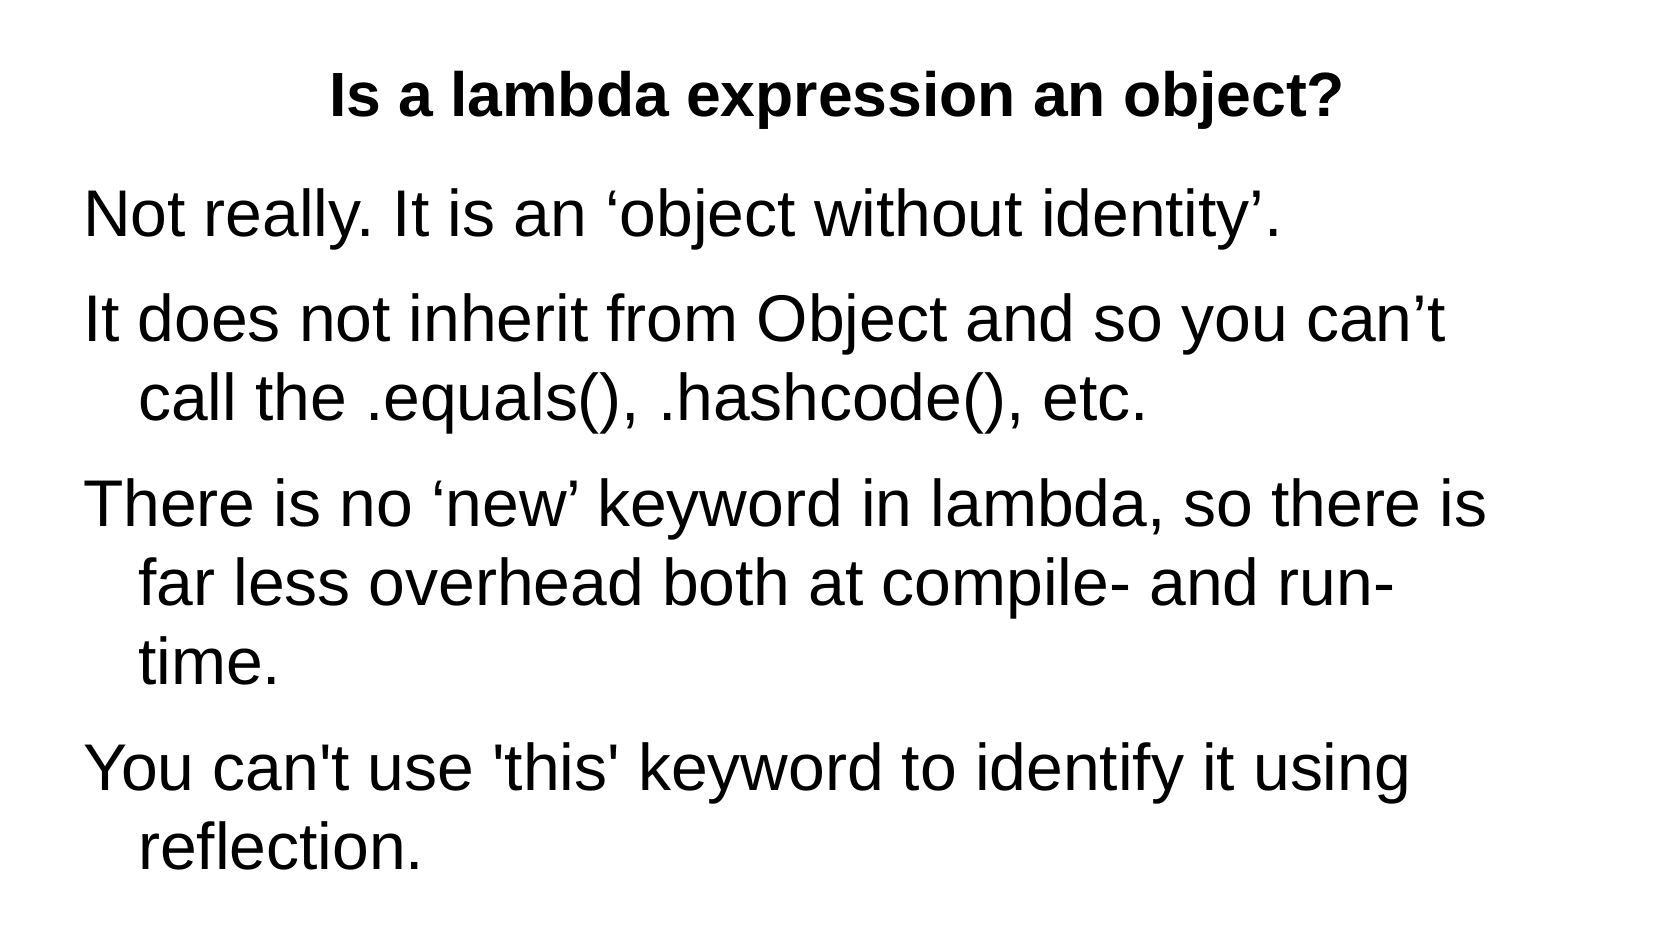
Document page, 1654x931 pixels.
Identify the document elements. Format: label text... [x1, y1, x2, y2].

title Is a lambda expression an object? [82, 17, 1571, 166]
list Not really. It is an ‘object without identity’. It does not inherit from Object and so you can’t call the .equals(), .hashcode(), etc. There is no ‘new’ keyword in lambda, so there is far less overhead both at compile- and run-time. You can't use 'this' keyword to identify it using reflection. [82, 168, 1538, 889]
